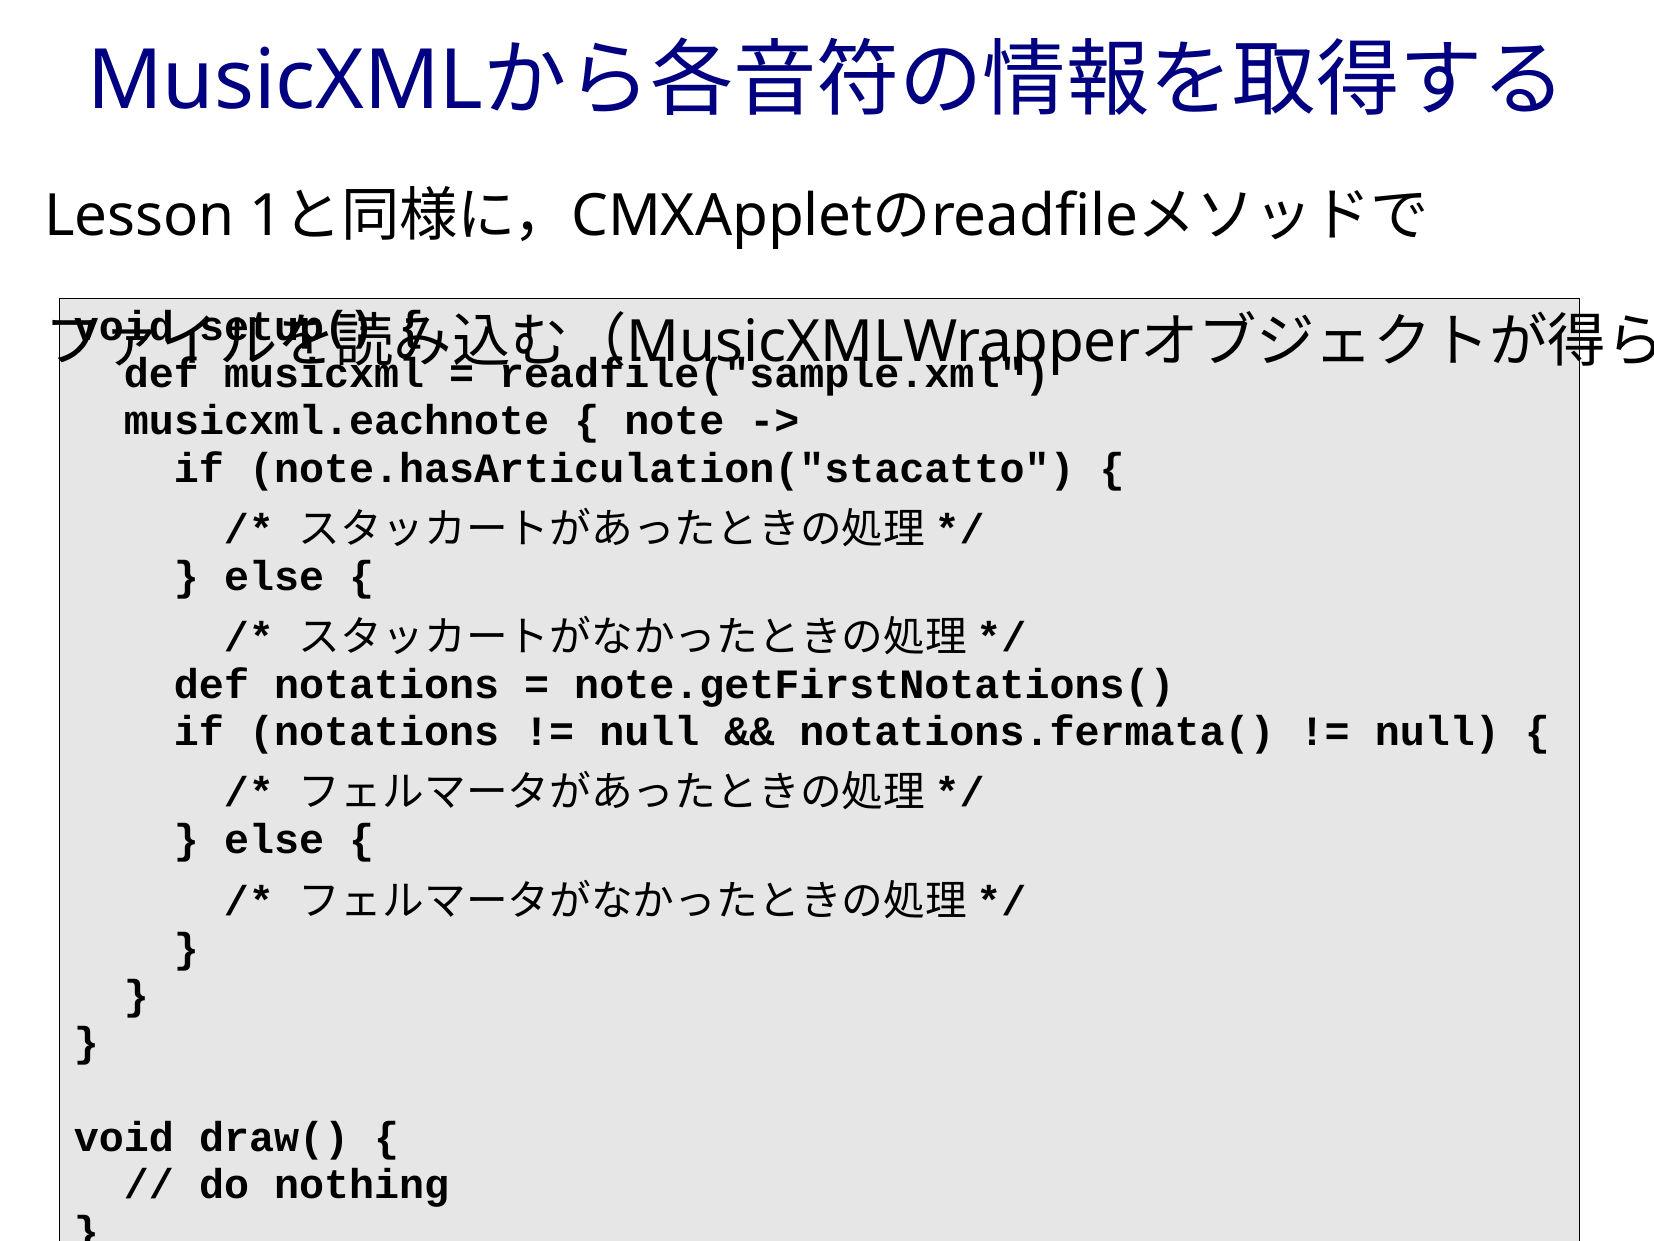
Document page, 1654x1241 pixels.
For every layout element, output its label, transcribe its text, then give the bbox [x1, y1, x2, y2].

title MusicXMLから各音符の情報を取得する [82, 27, 1571, 118]
text_box void setup() { def musicxml = readfile("sample.xml") musicxml.eachnote { note -> if (note.hasArticulation("stacatto") { /* スタッカートがあったときの処理 */ } else { /* スタッカートがなかったときの処理 */ def notations = note.getFirstNotations() if (notations != null && notations.fermata() != null) { /* フェルマータがあったときの処理 */ } else { /* フェルマータがなかったときの処理 */ } } } void draw() { // do nothing } [59, 298, 1580, 1217]
text_box Lesson 1と同様に，CMXAppletのreadfileメソッドで ファイルを読み込む（MusicXMLWrapperオブジェクトが得られる） [29, 118, 1654, 290]
